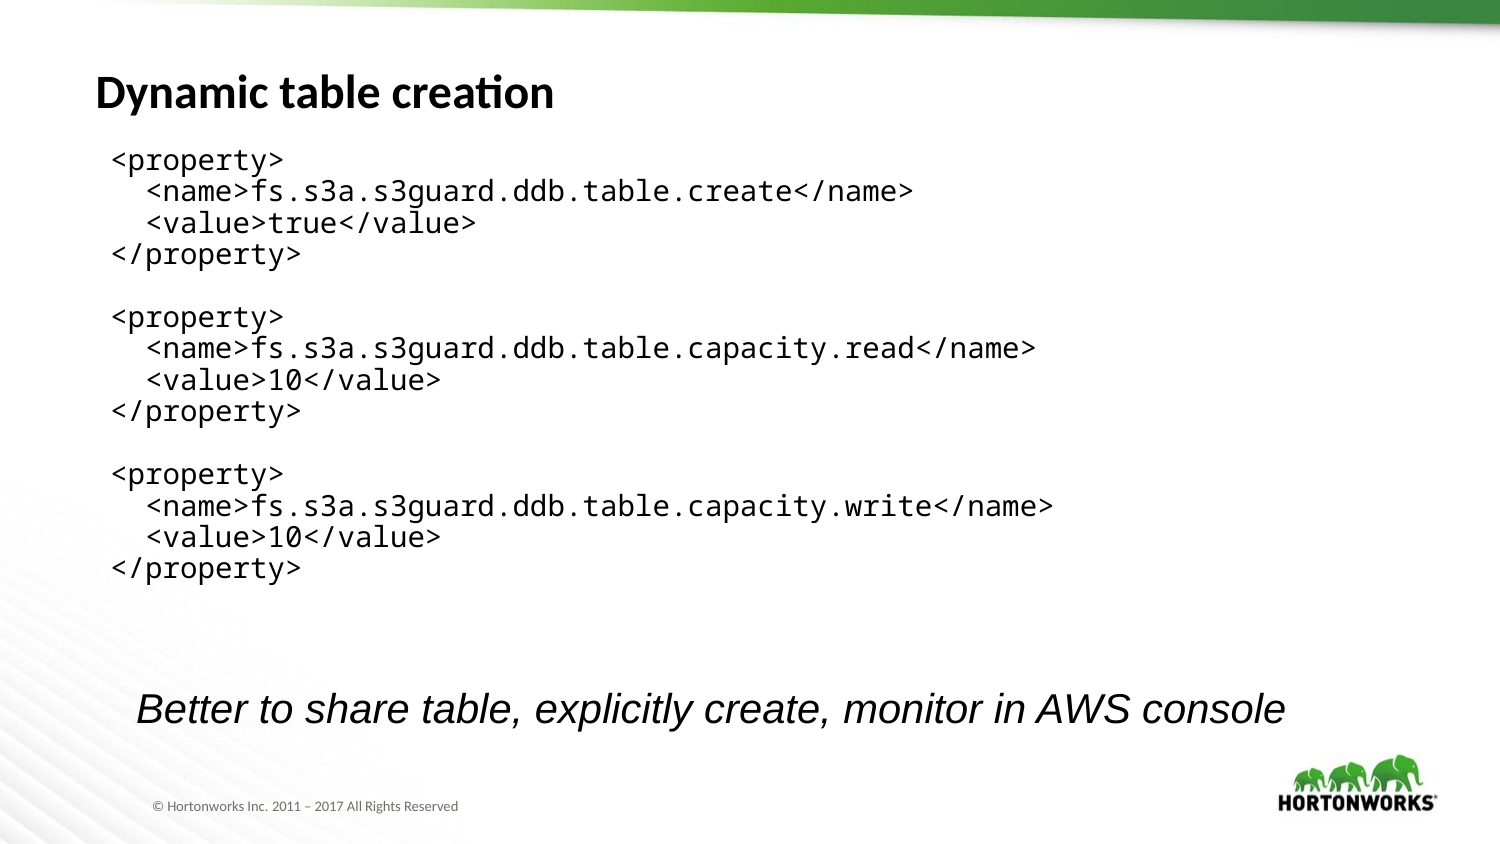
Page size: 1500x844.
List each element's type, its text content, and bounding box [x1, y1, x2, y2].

picture [0, 0, 1500, 844]
text_box Better to share table, explicitly create, monitor in AWS console [121, 674, 1302, 740]
title Dynamic table creation [86, 69, 1437, 119]
list <property> <name>fs.s3a.s3guard.ddb.table.create</name> <value>true</value> </property> <property> <name>fs.s3a.s3guard.ddb.table.capacity.read</name> <value>10</value> </property> <property> <name>fs.s3a.s3guard.ddb.table.capacity.write</name> <value>10</value> </property> [86, 136, 1437, 741]
